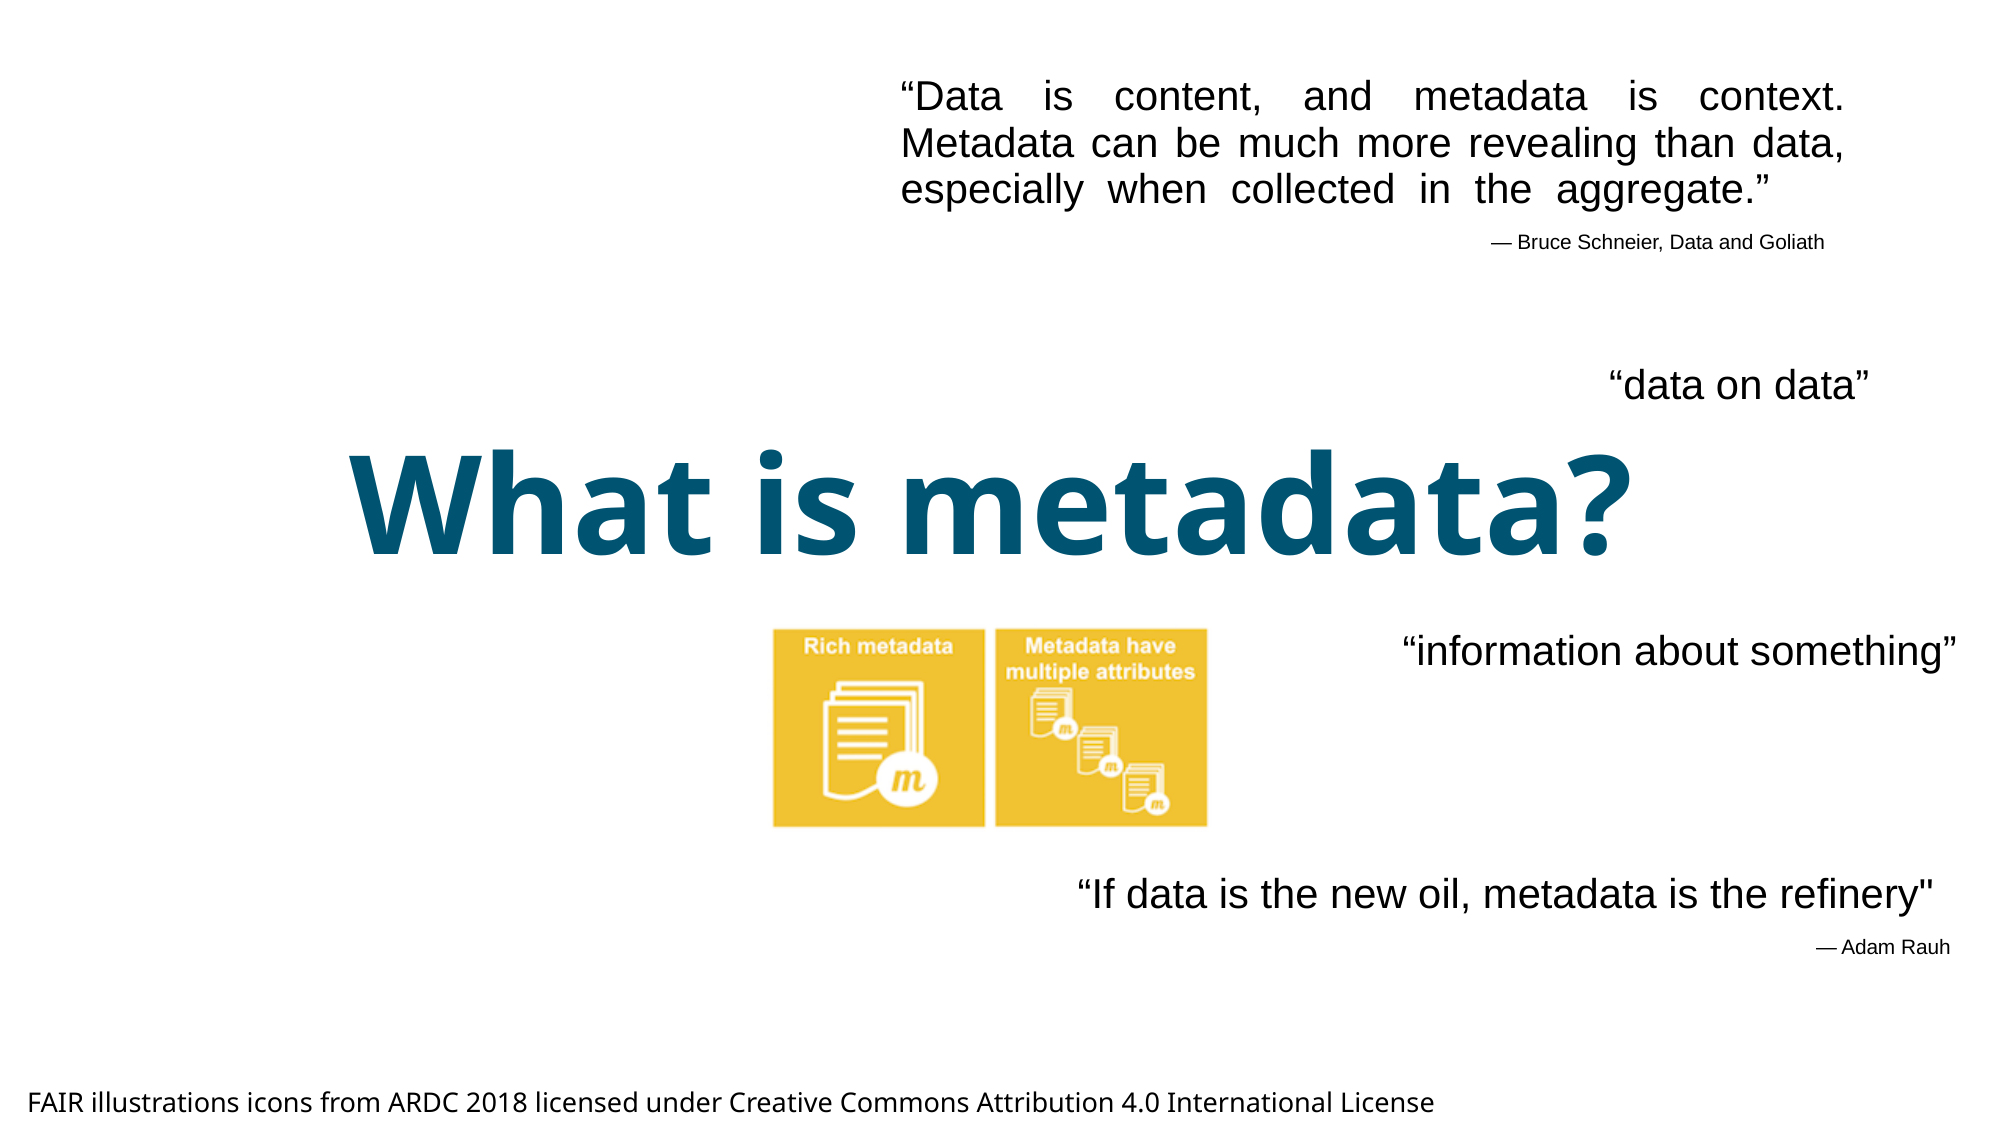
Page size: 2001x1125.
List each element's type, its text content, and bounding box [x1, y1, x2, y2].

text_box “Data is content, and metadata is context. Metadata can be much more revealing than data, especially when collected in the aggregate.” — Bruce Schneier, Data and Goliath [885, 65, 1861, 380]
text_box FAIR illustrations icons from ARDC 2018 licensed under Creative Commons Attribution 4.0 International License [12, 1070, 1548, 1125]
title What is metadata? [141, 419, 1842, 601]
text_box “information about something” [1387, 620, 1979, 775]
picture [759, 600, 1229, 838]
text_box “data on data” [1594, 354, 1979, 463]
text_box “If data is the new oil, metadata is the refinery" — Adam Rauh [1062, 863, 2000, 1063]
